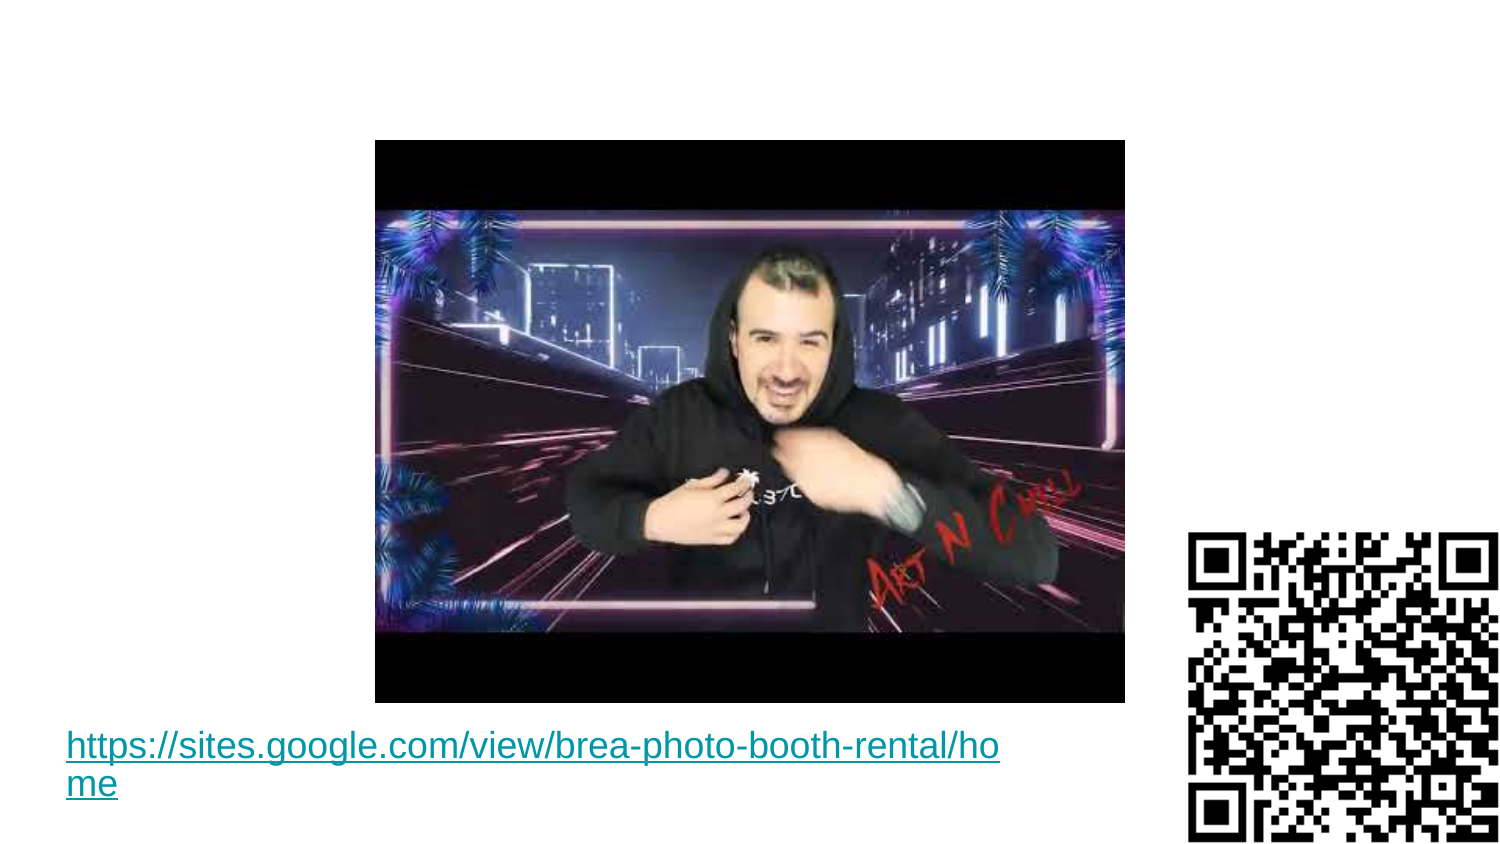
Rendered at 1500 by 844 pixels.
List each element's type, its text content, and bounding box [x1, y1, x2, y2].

picture [1187, 531, 1500, 844]
picture [375, 140, 1125, 704]
list https://sites.google.com/view/brea-photo-booth-rental/home [51, 694, 1036, 794]
